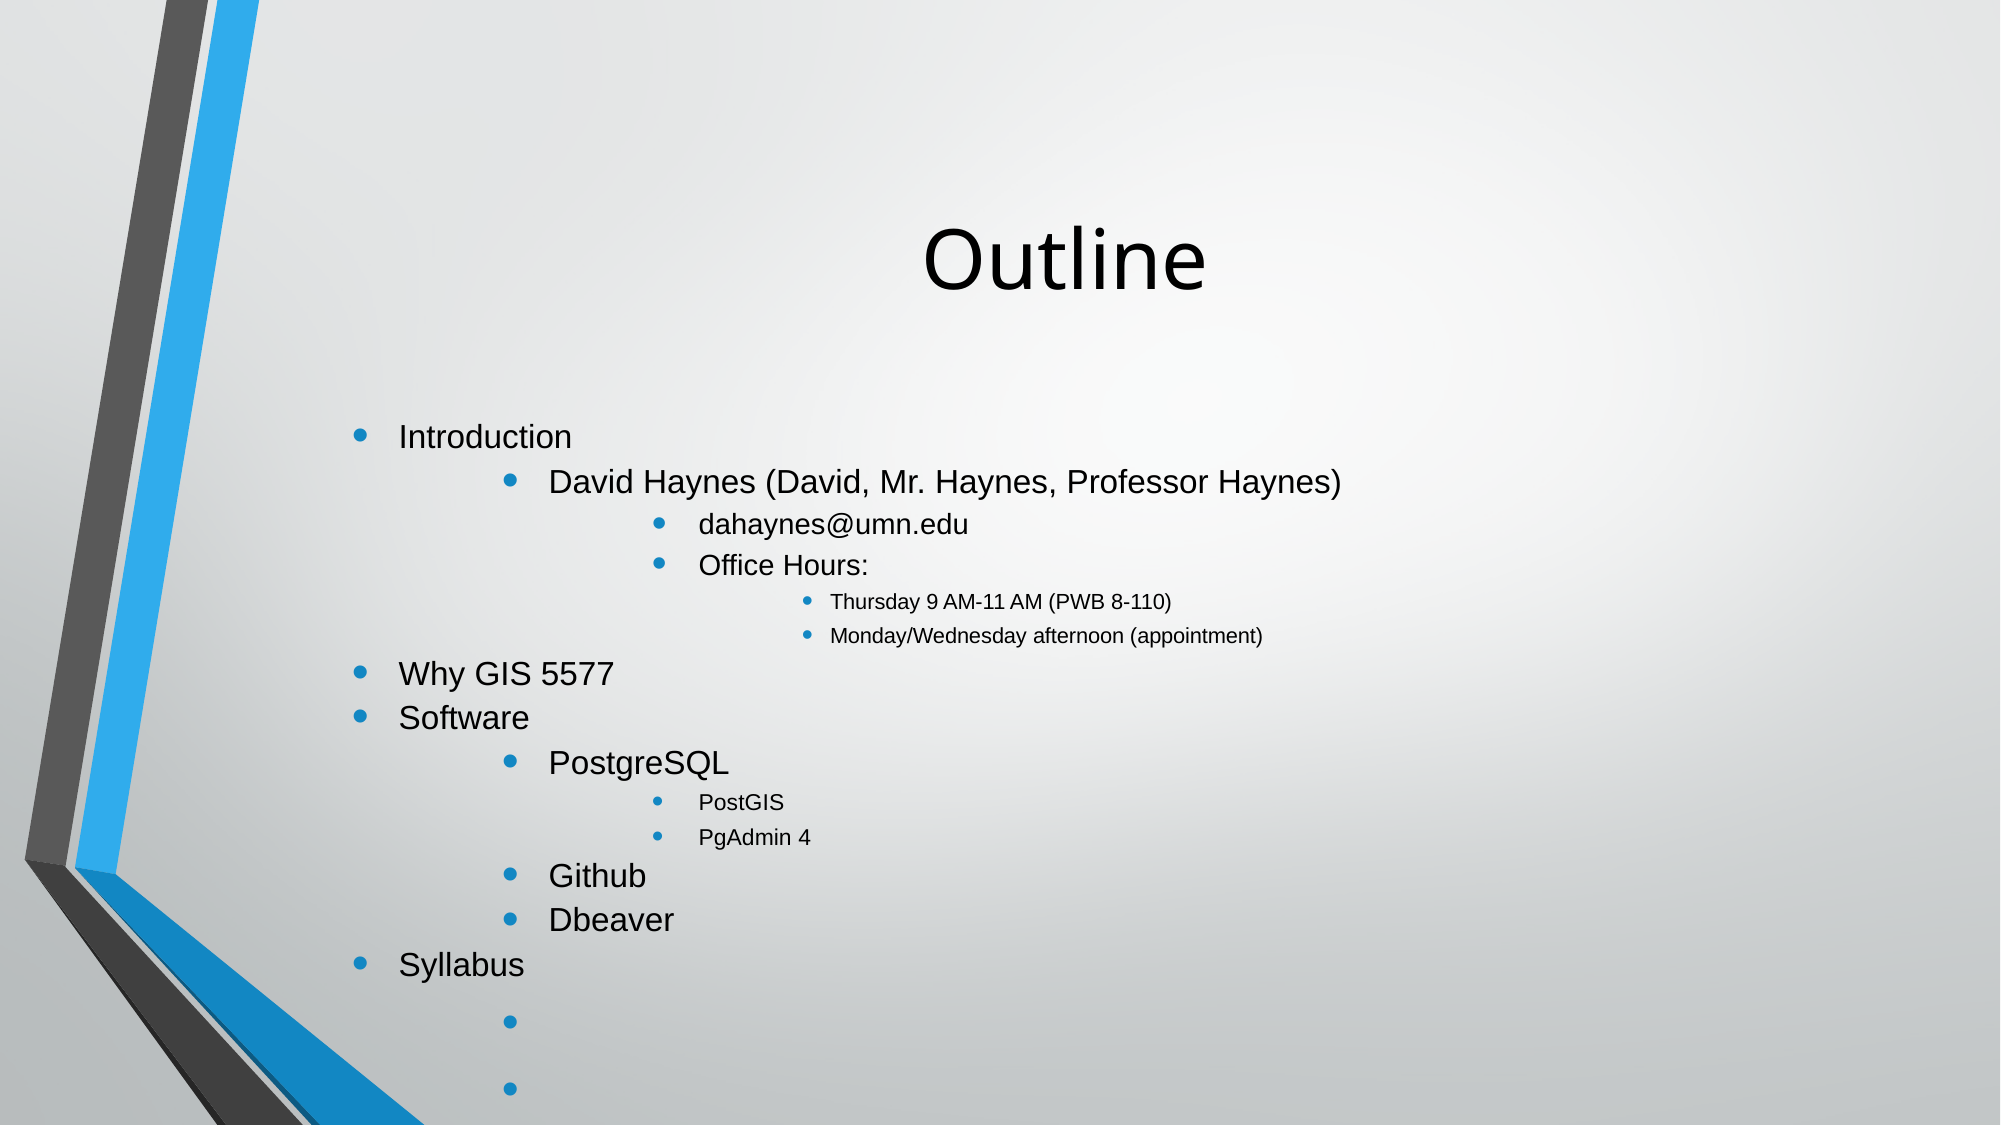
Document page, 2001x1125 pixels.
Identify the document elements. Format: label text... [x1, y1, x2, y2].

title Outline [243, 112, 1887, 400]
list Introduction David Haynes (David, Mr. Haynes, Professor Haynes) dahaynes@umn.edu Office Hours: Thursday 9 AM-11 AM (PWB 8-110) Monday/Wednesday afternoon (appointment) Why GIS 5577 Software PostgreSQL PostGIS PgAdmin 4 Github Dbeaver Syllabus [336, 415, 1913, 1018]
